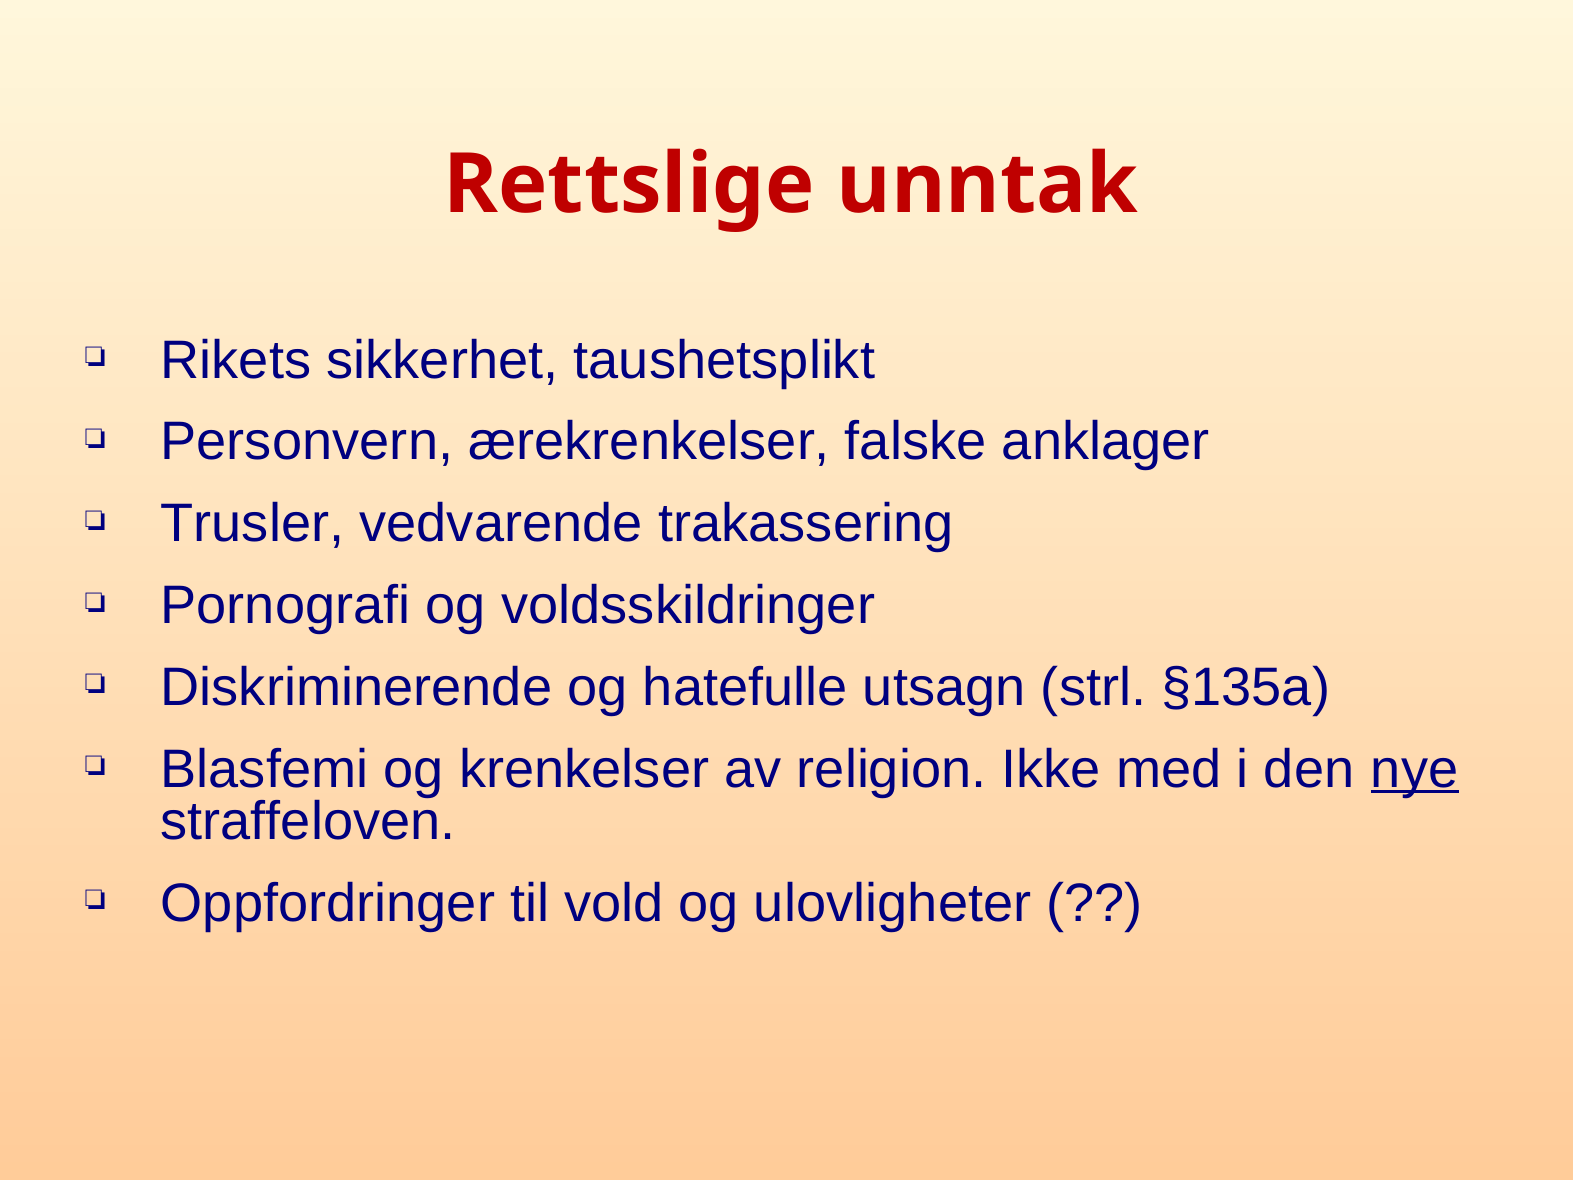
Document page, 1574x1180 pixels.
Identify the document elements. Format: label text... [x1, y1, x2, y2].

list Rikets sikkerhet, taushetsplikt Personvern, ærekrenkelser, falske anklager Trusler, vedvarende trakassering Pornografi og voldsskildringer Diskriminerende og hatefulle utsagn (strl. §135a) Blasfemi og krenkelser av religion. Ikke med i den nye straffeloven. Oppfordringer til vold og ulovligheter (??) [85, 336, 1539, 1170]
title Rettslige unntak [39, 54, 1543, 309]
